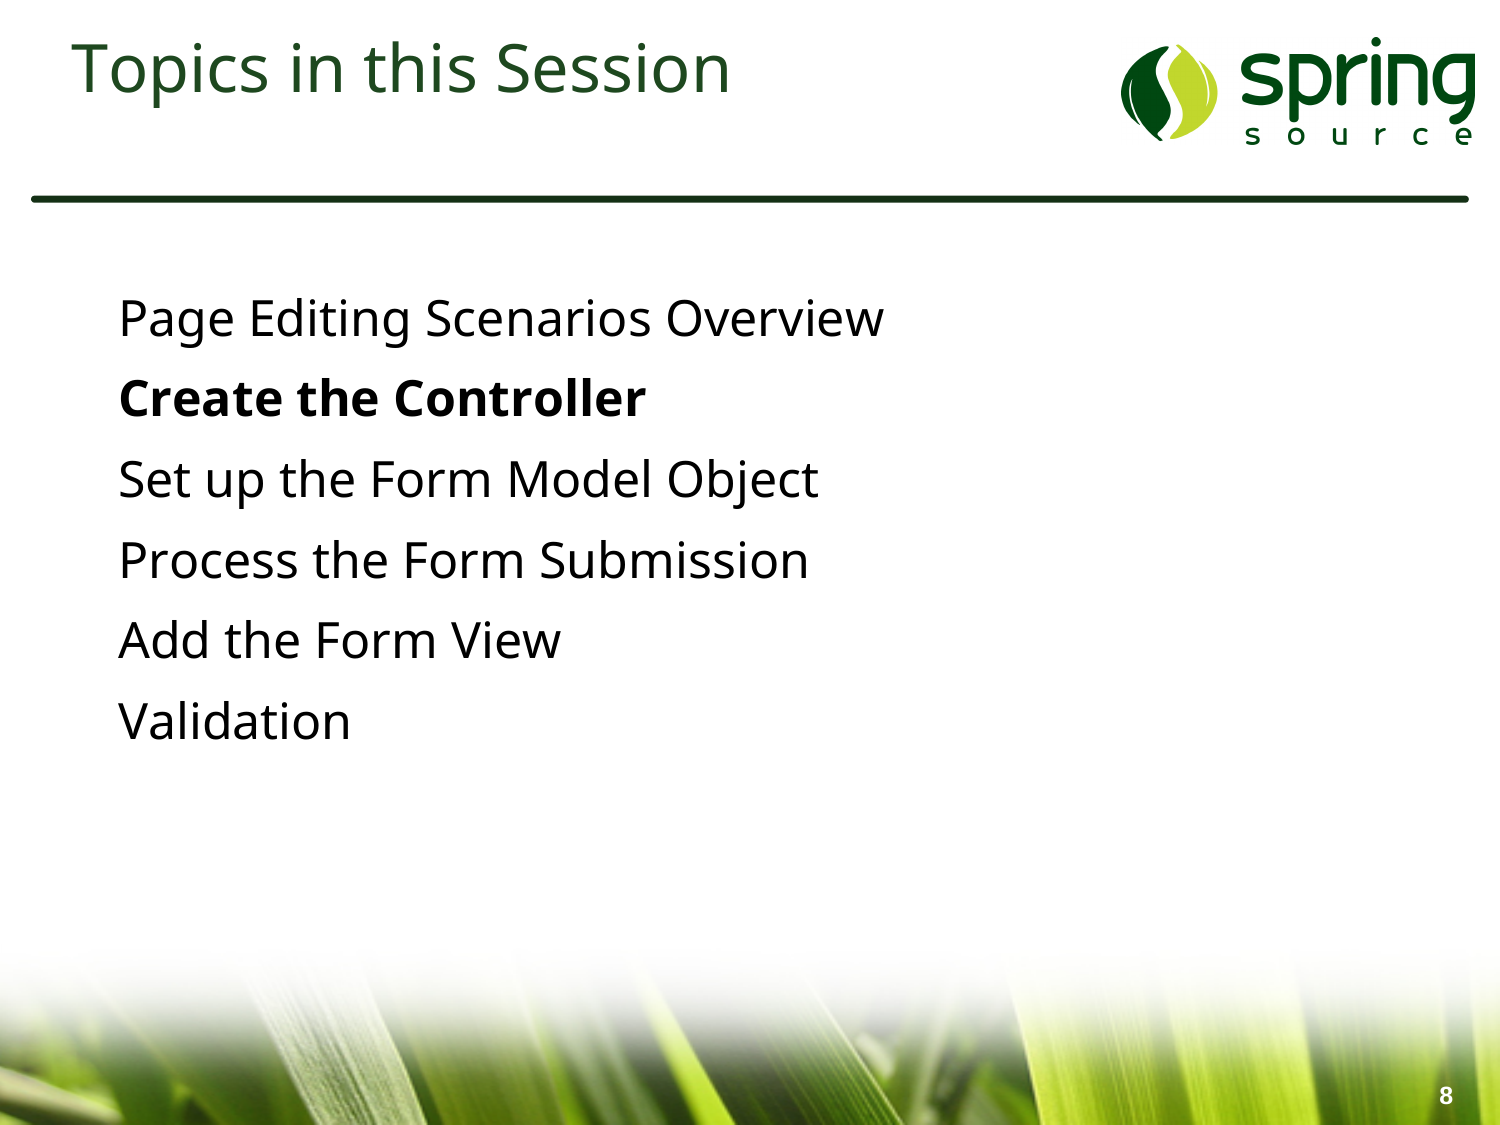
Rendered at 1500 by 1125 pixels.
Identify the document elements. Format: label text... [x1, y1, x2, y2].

list Page Editing Scenarios Overview Create the Controller Set up the Form Model Object Process the Form Submission Add the Form View Validation [103, 275, 1394, 938]
picture [1121, 37, 1475, 145]
picture [0, 944, 1500, 1125]
title Topics in this Session [56, 13, 1089, 176]
